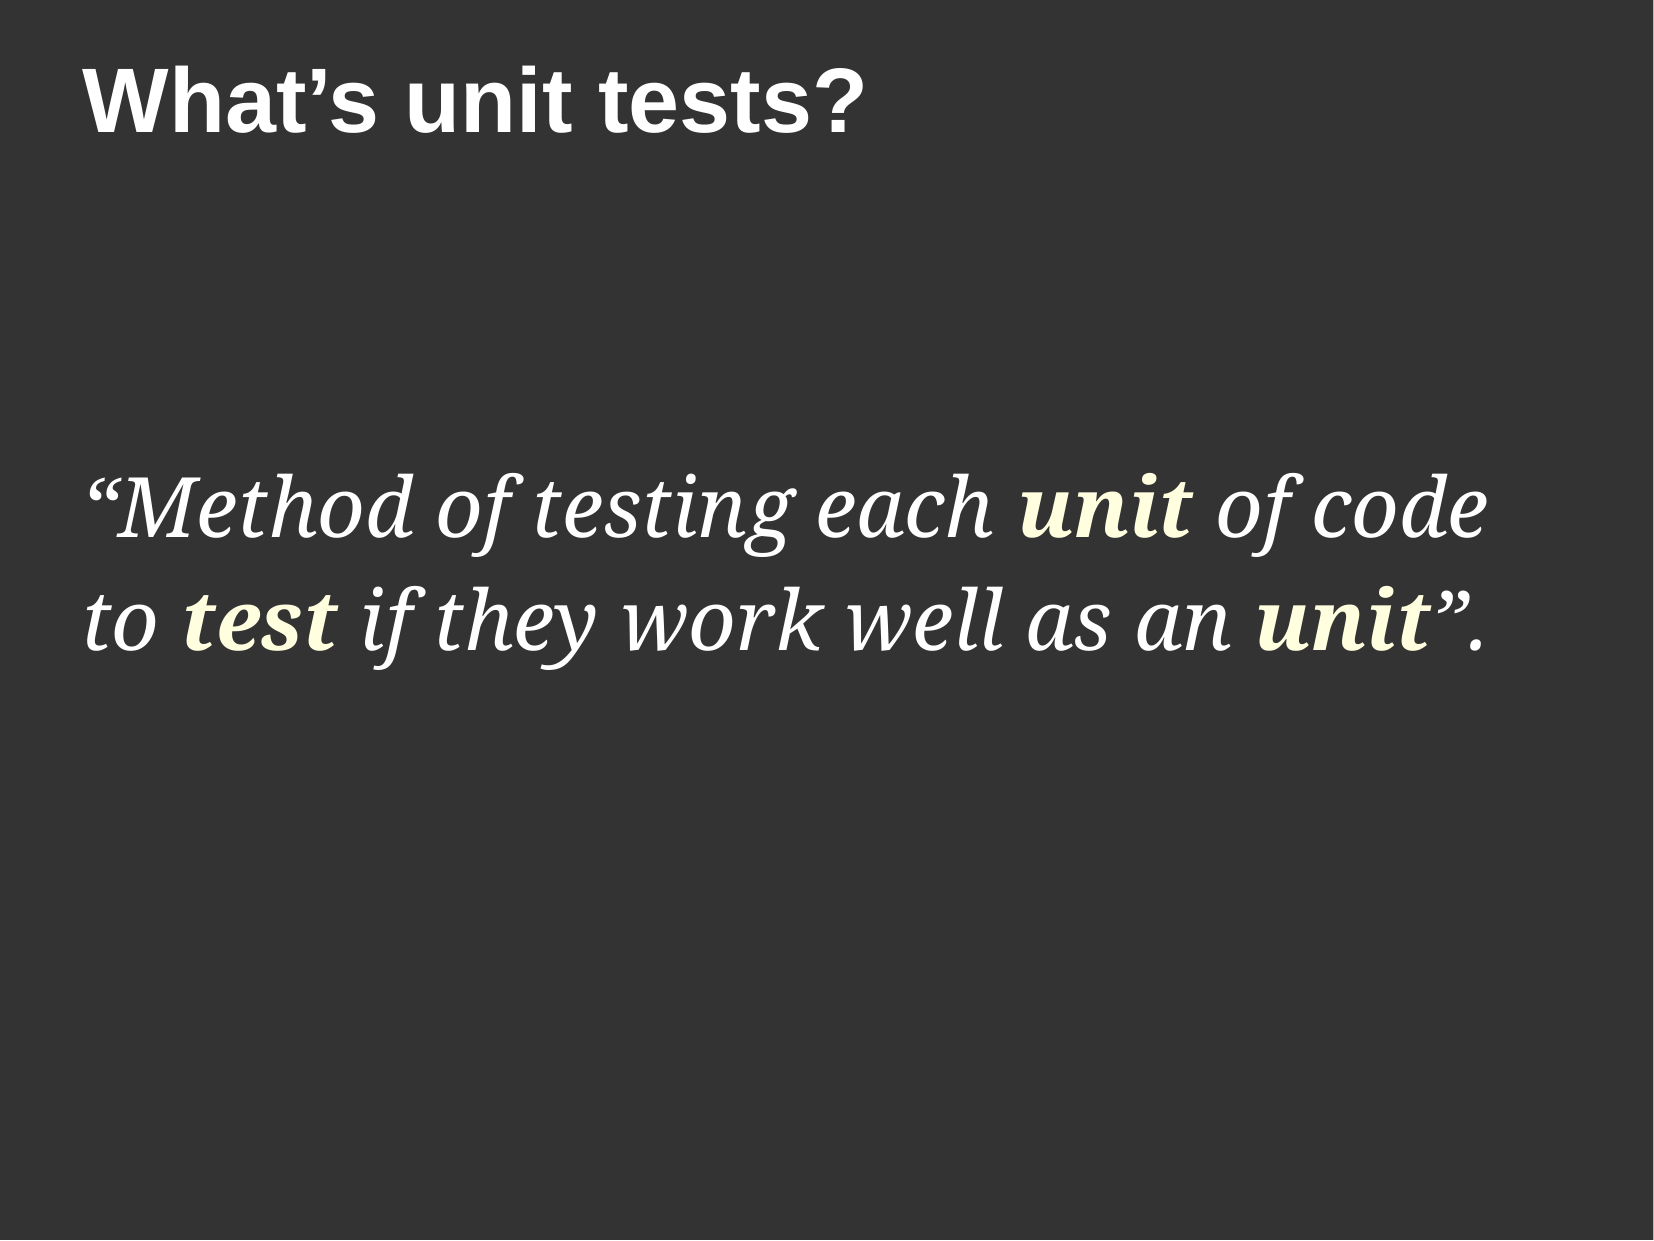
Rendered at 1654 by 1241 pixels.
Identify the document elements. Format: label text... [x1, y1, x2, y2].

title “Method of testing each unit of code to test if they work well as an unit”. [81, 448, 1570, 656]
title What’s unit tests? [82, 49, 1571, 257]
